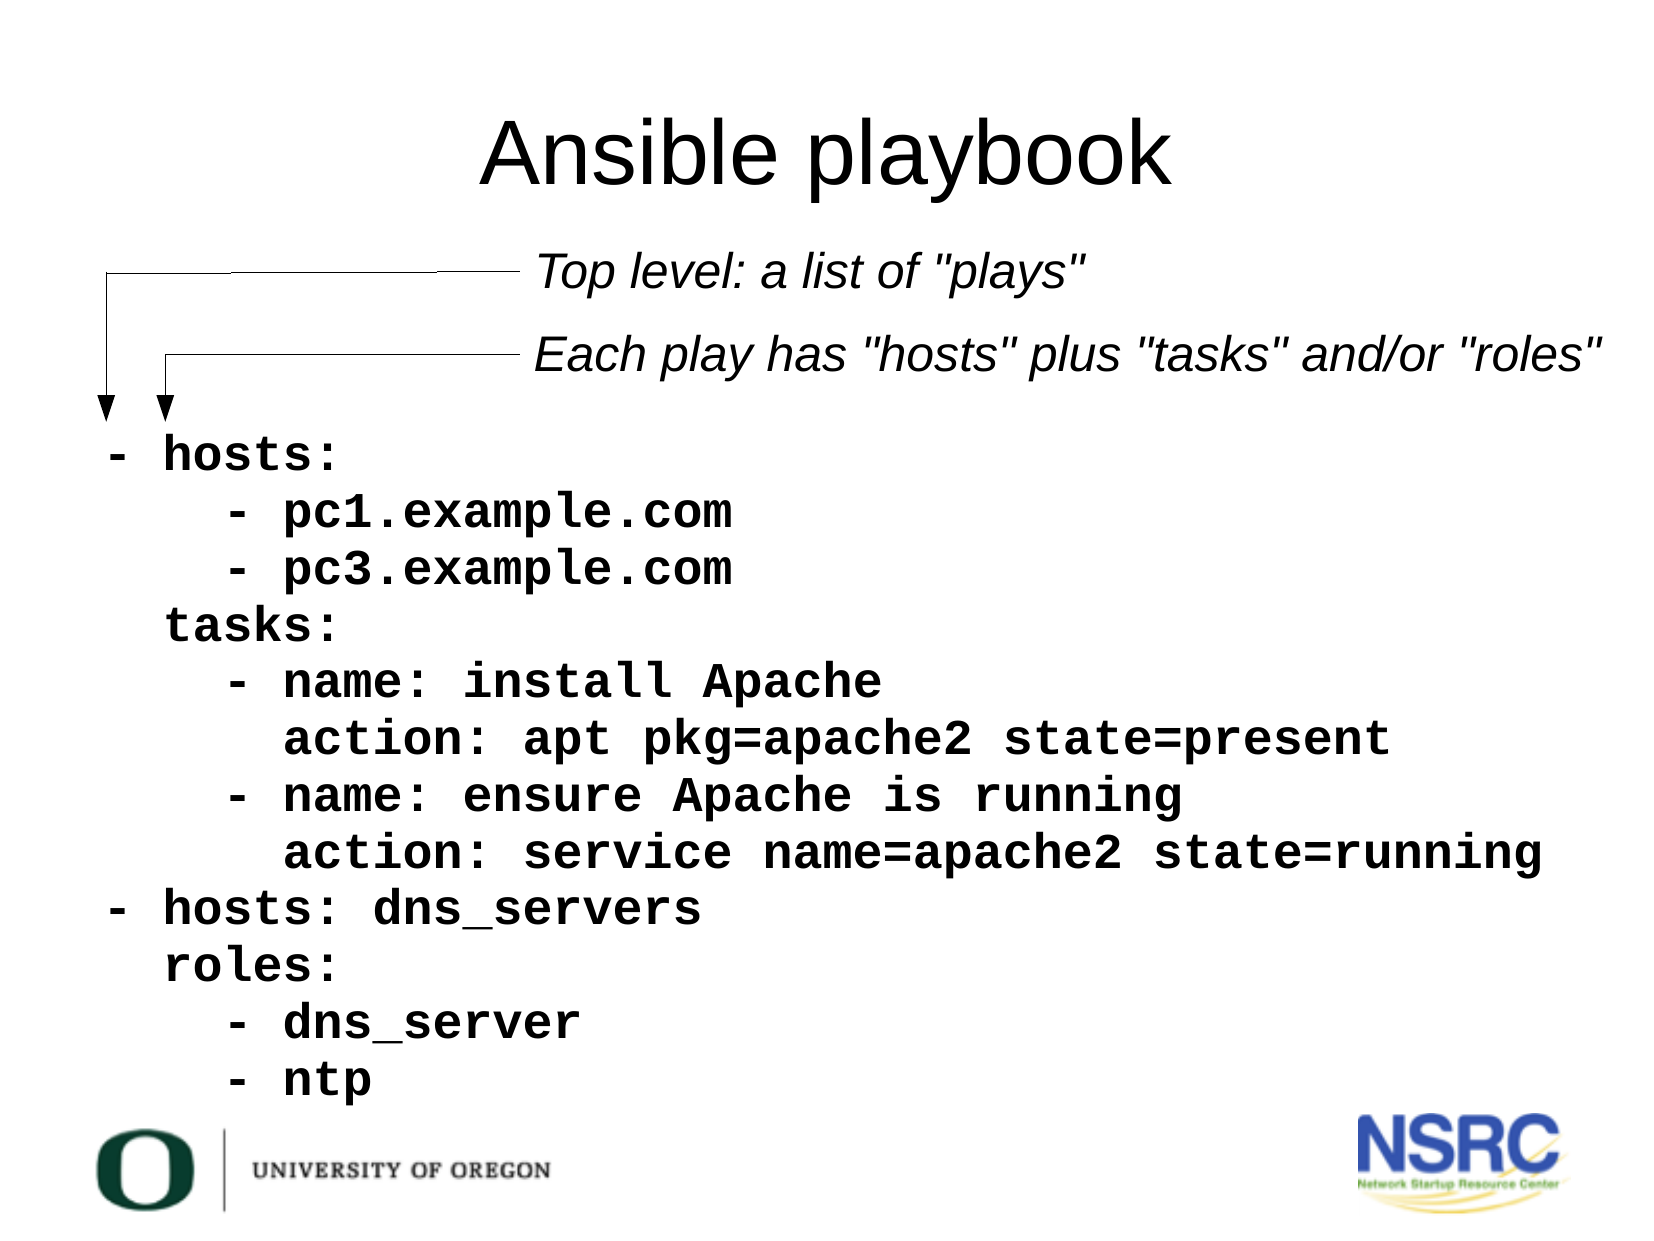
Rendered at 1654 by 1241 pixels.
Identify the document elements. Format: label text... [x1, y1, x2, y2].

title Ansible playbook [82, 49, 1571, 257]
picture [1358, 1118, 1571, 1216]
text_box Each play has "hosts" plus "tasks" and/or "roles" [518, 319, 1654, 390]
picture [82, 1125, 566, 1216]
text_box - hosts: - pc1.example.com - pc3.example.com tasks: - name: install Apache action: apt pkg=apache2 state=present - name: ensure Apache is running action: service name=apache2 state=running - hosts: dns_servers roles: - dns_server - ntp [87, 421, 1600, 1118]
text_box Top level: a list of "plays" [519, 236, 1375, 307]
